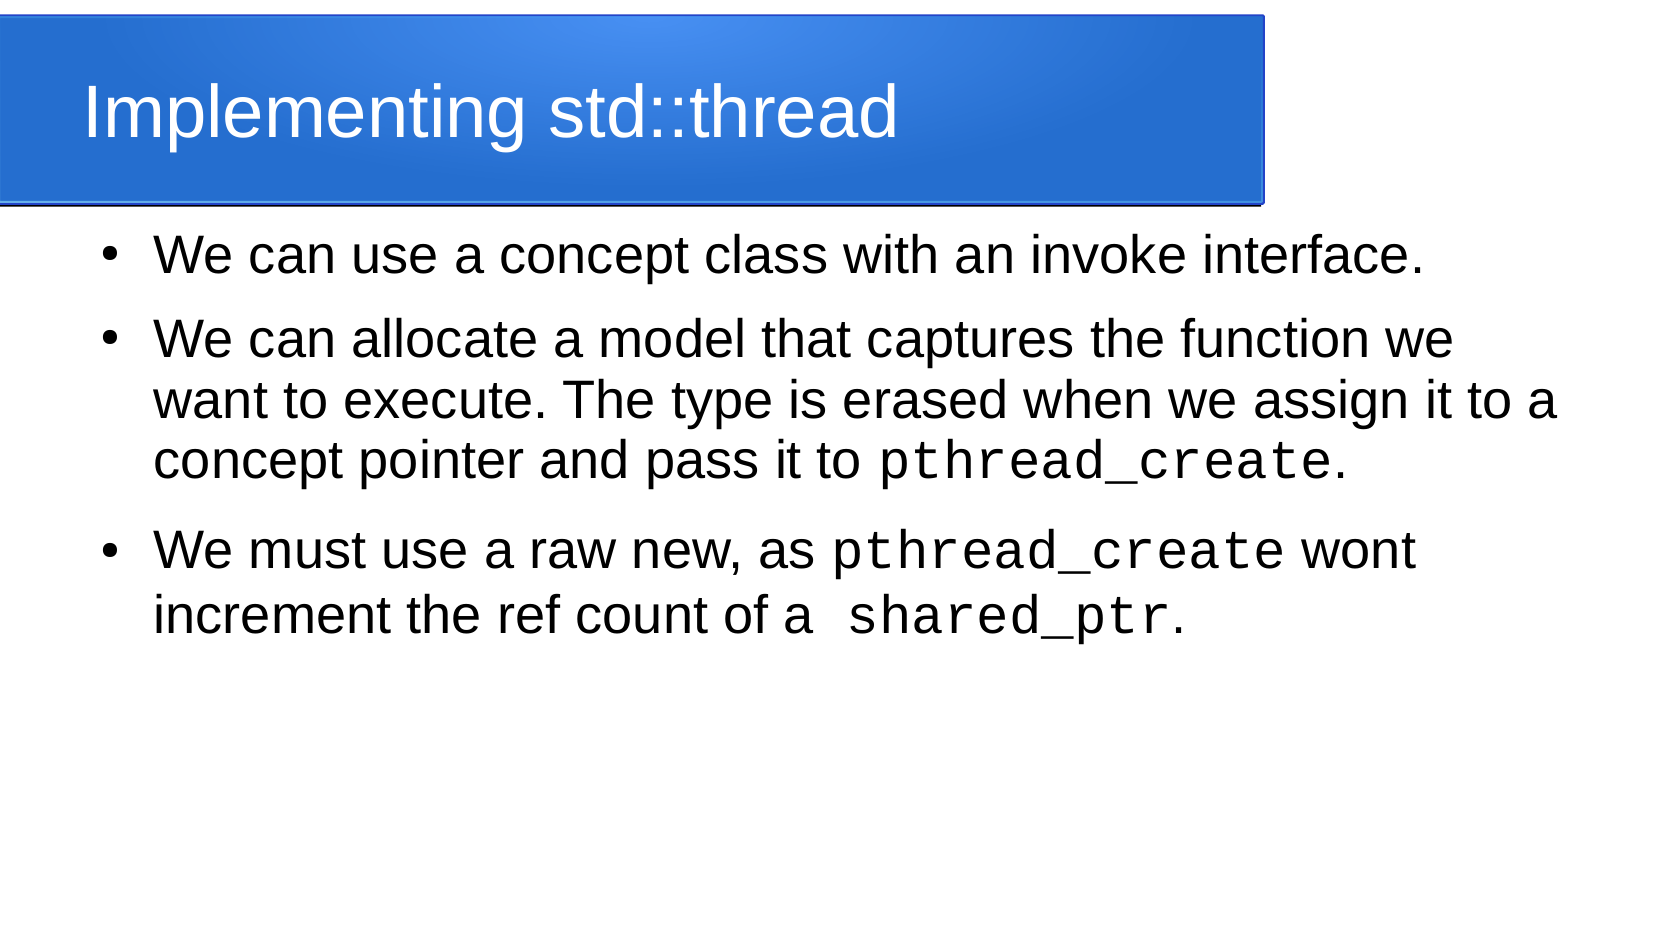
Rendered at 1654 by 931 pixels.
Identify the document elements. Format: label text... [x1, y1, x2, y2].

title Implementing std::thread [82, 35, 1235, 189]
list We can use a concept class with an invoke interface. We can allocate a model that captures the function we want to execute. The type is erased when we assign it to a concept pointer and pass it to pthread_create. We must use a raw new, as pthread_create wont increment the ref count of a shared_ptr. [82, 224, 1571, 764]
